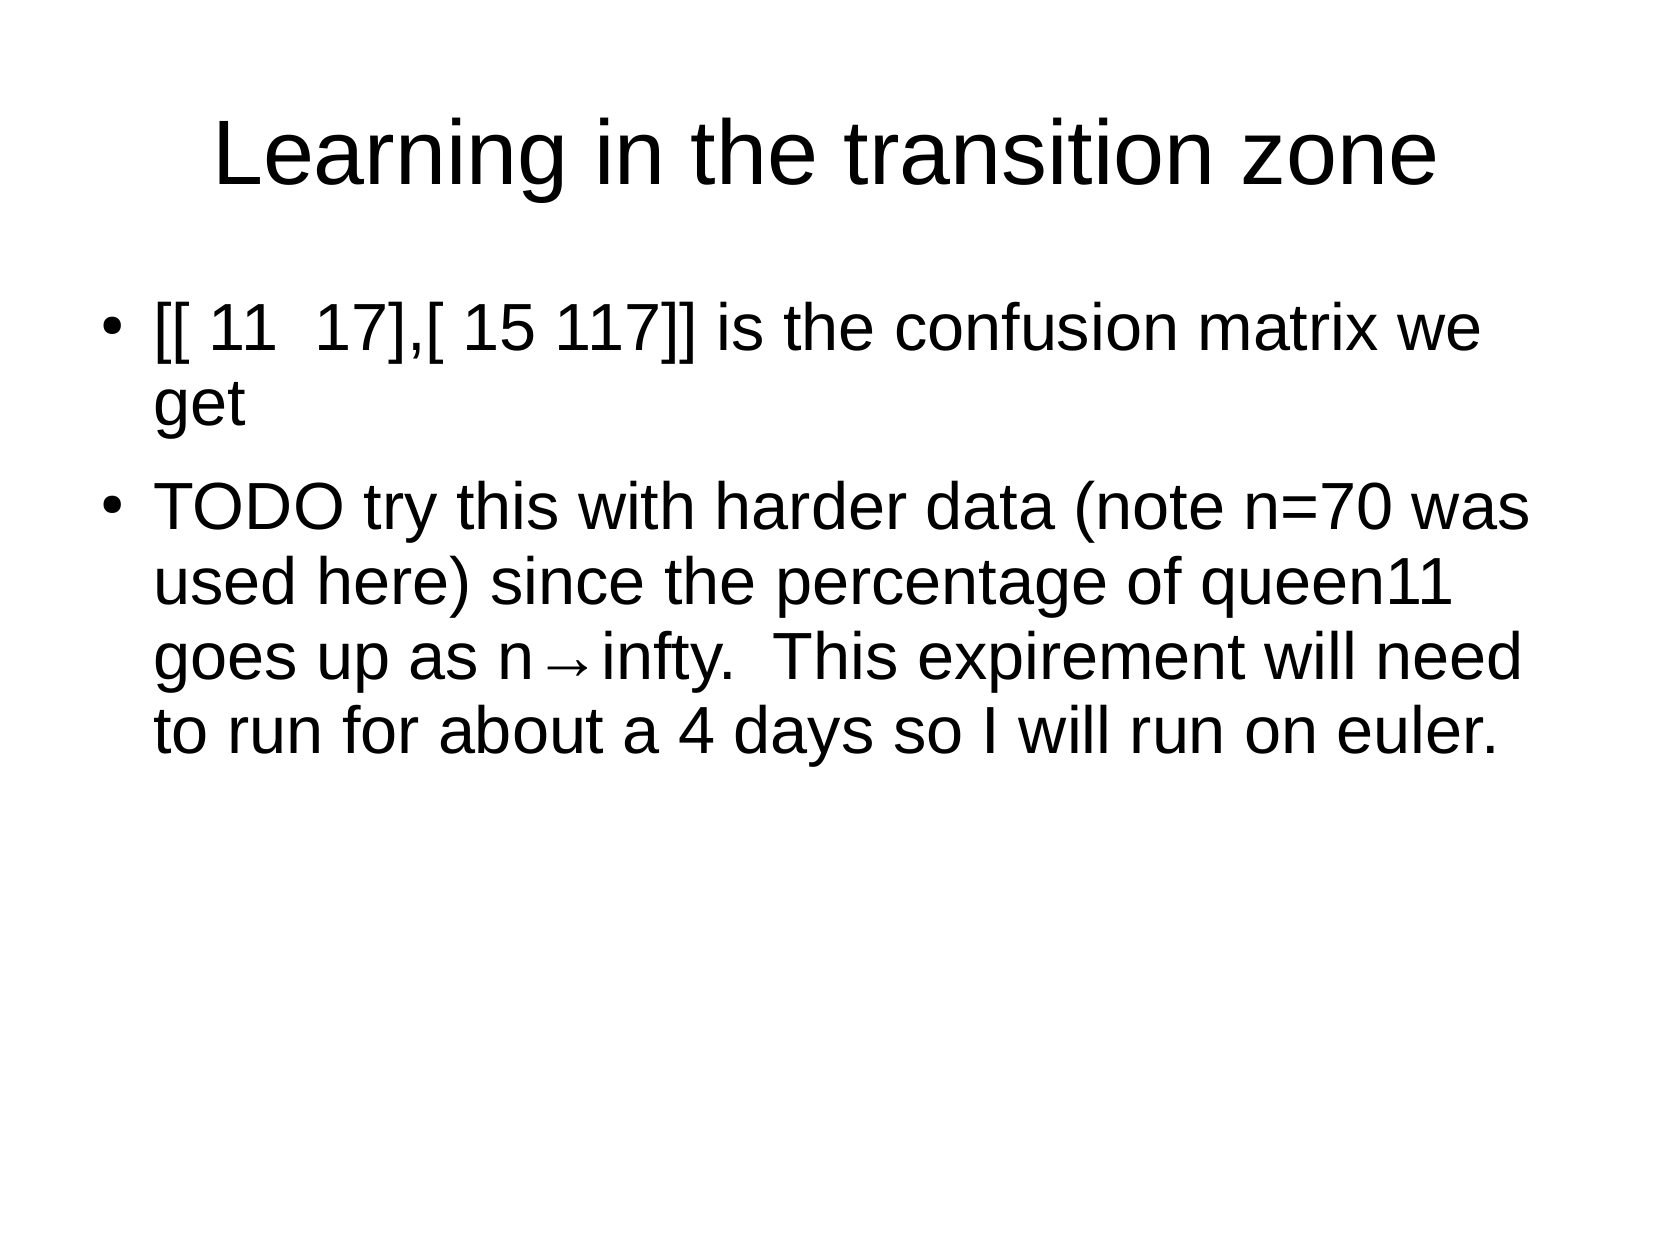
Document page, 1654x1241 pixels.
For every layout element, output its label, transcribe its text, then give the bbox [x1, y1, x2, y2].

list [[ 11 17],[ 15 117]] is the confusion matrix we get TODO try this with harder data (note n=70 was used here) since the percentage of queen11 goes up as n→infty. This expirement will need to run for about a 4 days so I will run on euler. [82, 290, 1571, 1010]
title Learning in the transition zone [82, 49, 1571, 257]
